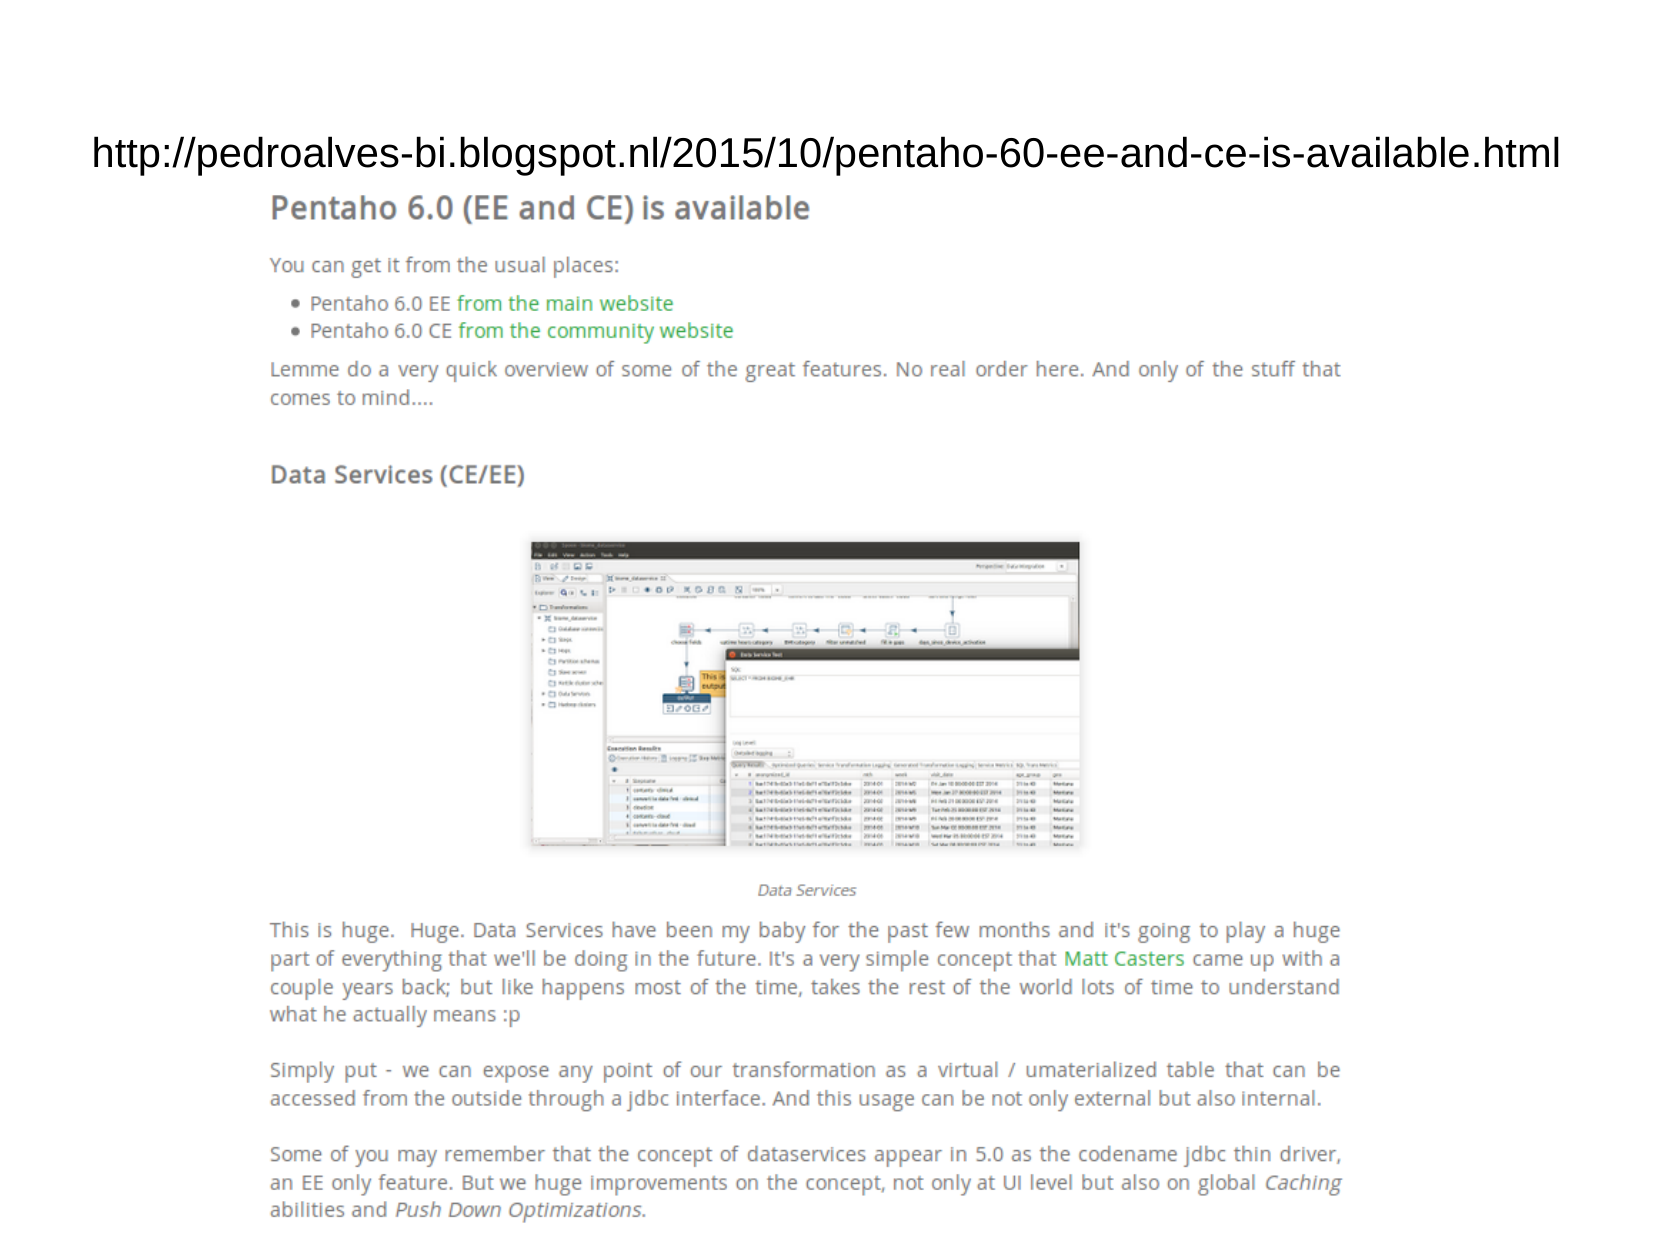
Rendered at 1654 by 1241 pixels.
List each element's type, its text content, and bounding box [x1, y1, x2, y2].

title http://pedroalves-bi.blogspot.nl/2015/10/pentaho-60-ee-and-ce-is-available.html [82, 49, 1571, 257]
picture [260, 184, 1381, 1231]
